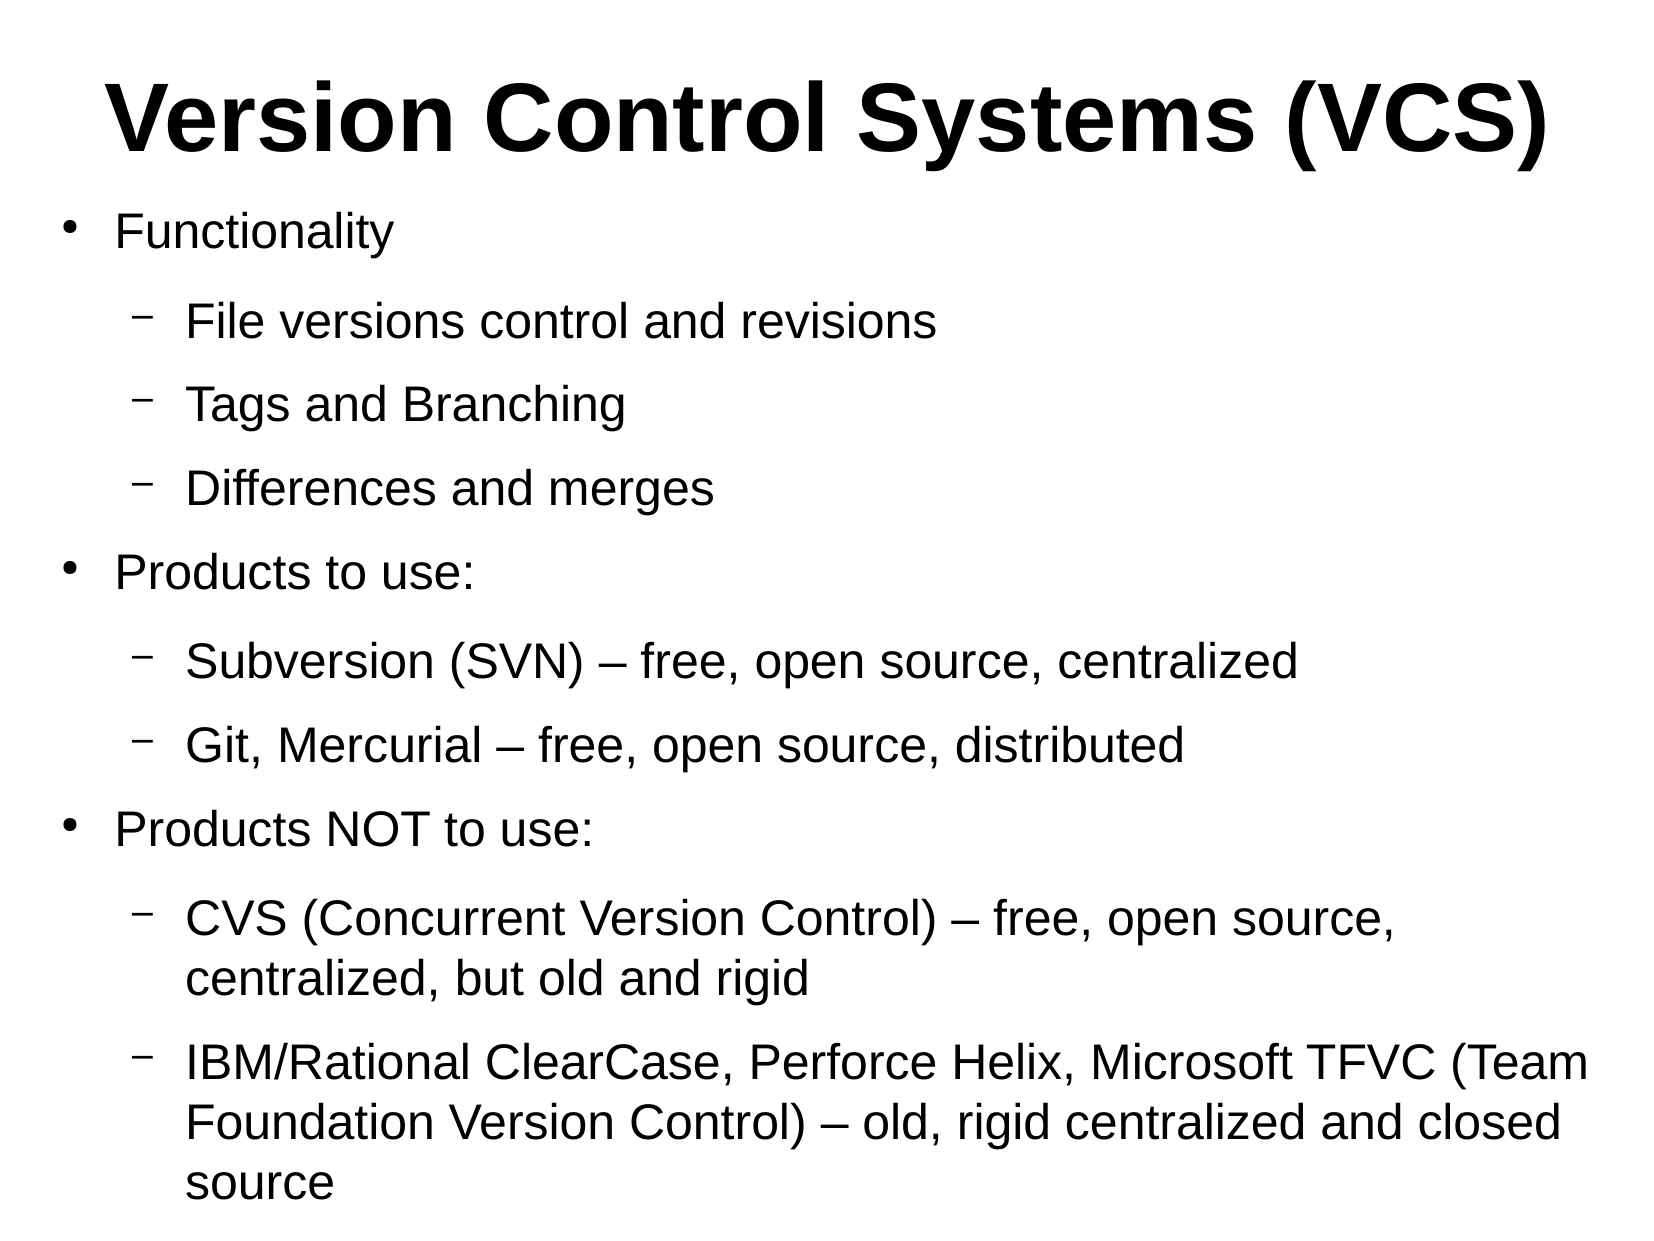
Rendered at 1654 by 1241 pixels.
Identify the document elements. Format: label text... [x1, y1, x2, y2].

title Version Control Systems (VCS) [61, 11, 1595, 213]
list Functionality File versions control and revisions Tags and Branching Differences and merges Products to use: Subversion (SVN) – free, open source, centralized Git, Mercurial – free, open source, distributed Products NOT to use: CVS (Concurrent Version Control) – free, open source, centralized, but old and rigid IBM/Rational ClearCase, Perforce Helix, Microsoft TFVC (Team Foundation Version Control) – old, rigid centralized and closed source [25, 192, 1628, 1146]
